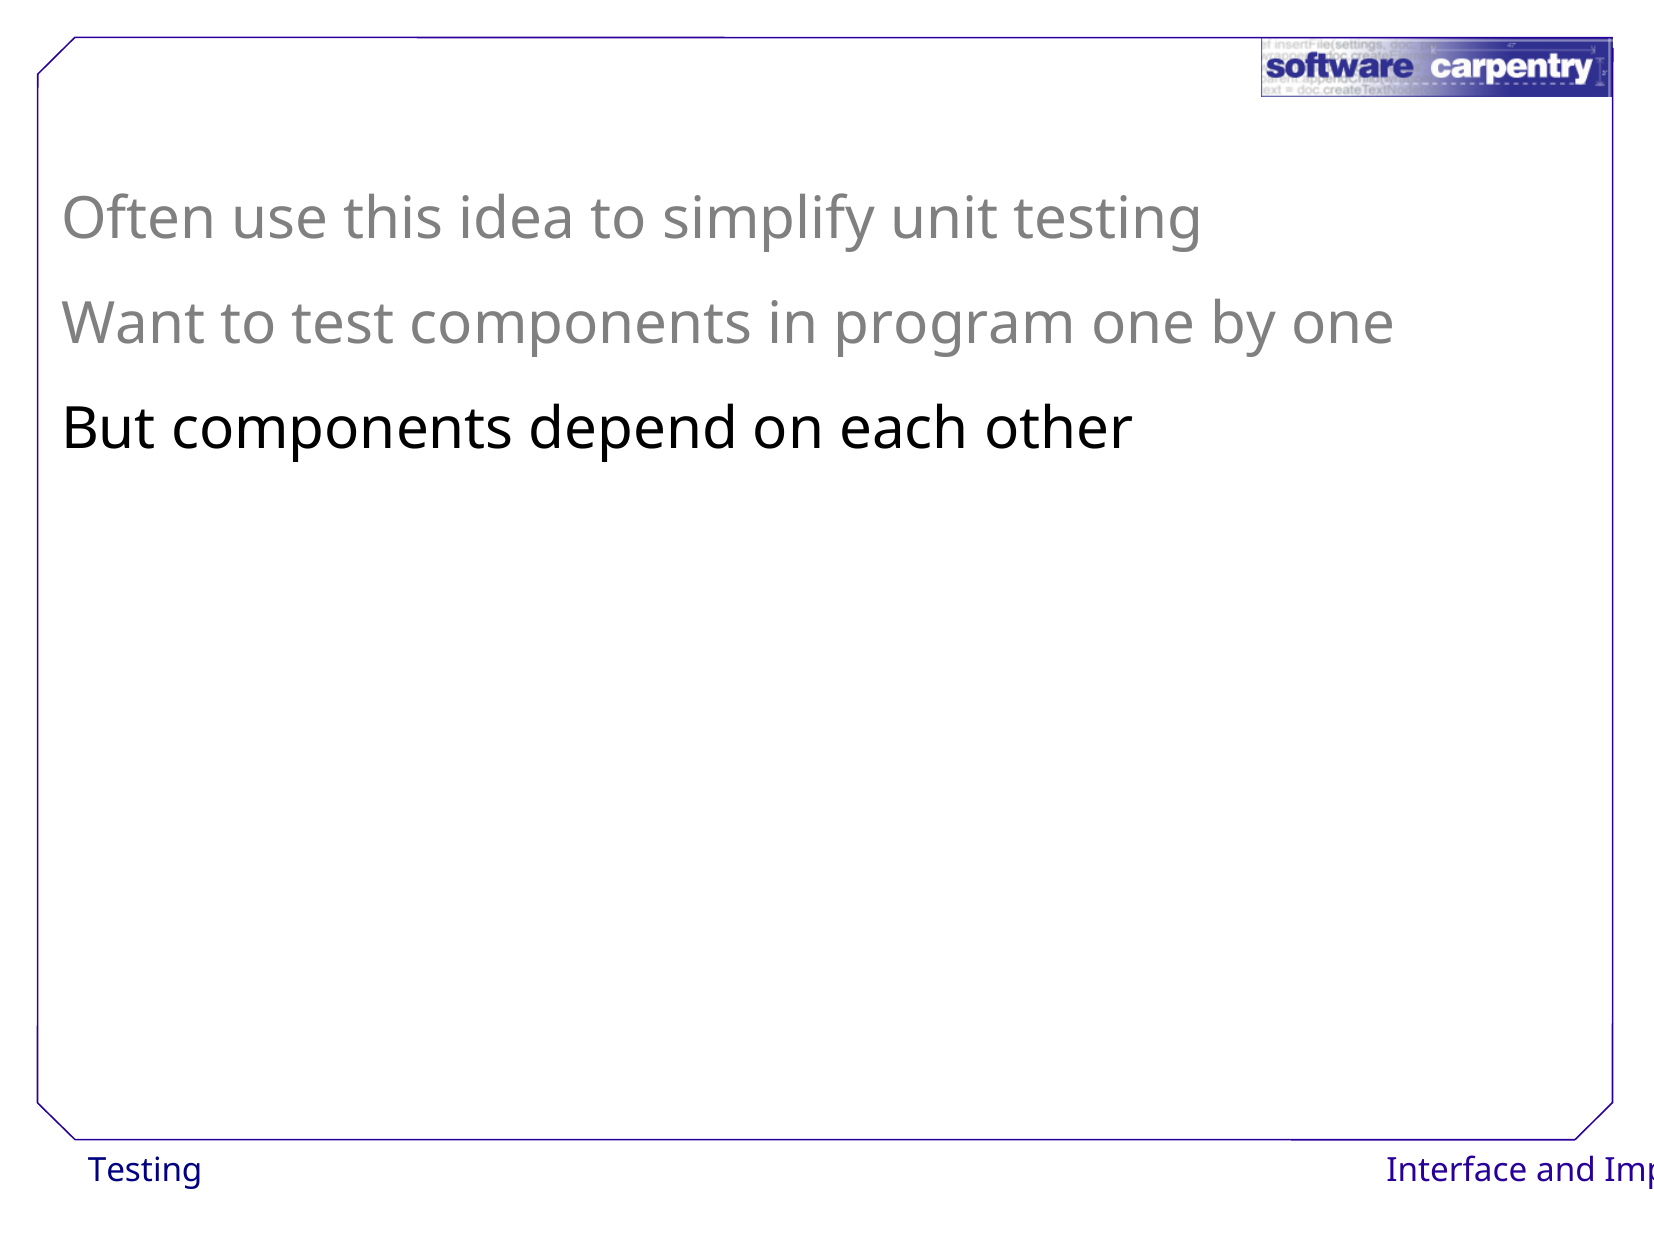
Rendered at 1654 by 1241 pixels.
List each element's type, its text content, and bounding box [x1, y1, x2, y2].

picture [1261, 39, 1613, 97]
text_box Often use this idea to simplify unit testing Want to test components in program one by one But components depend on each other [46, 138, 1561, 469]
